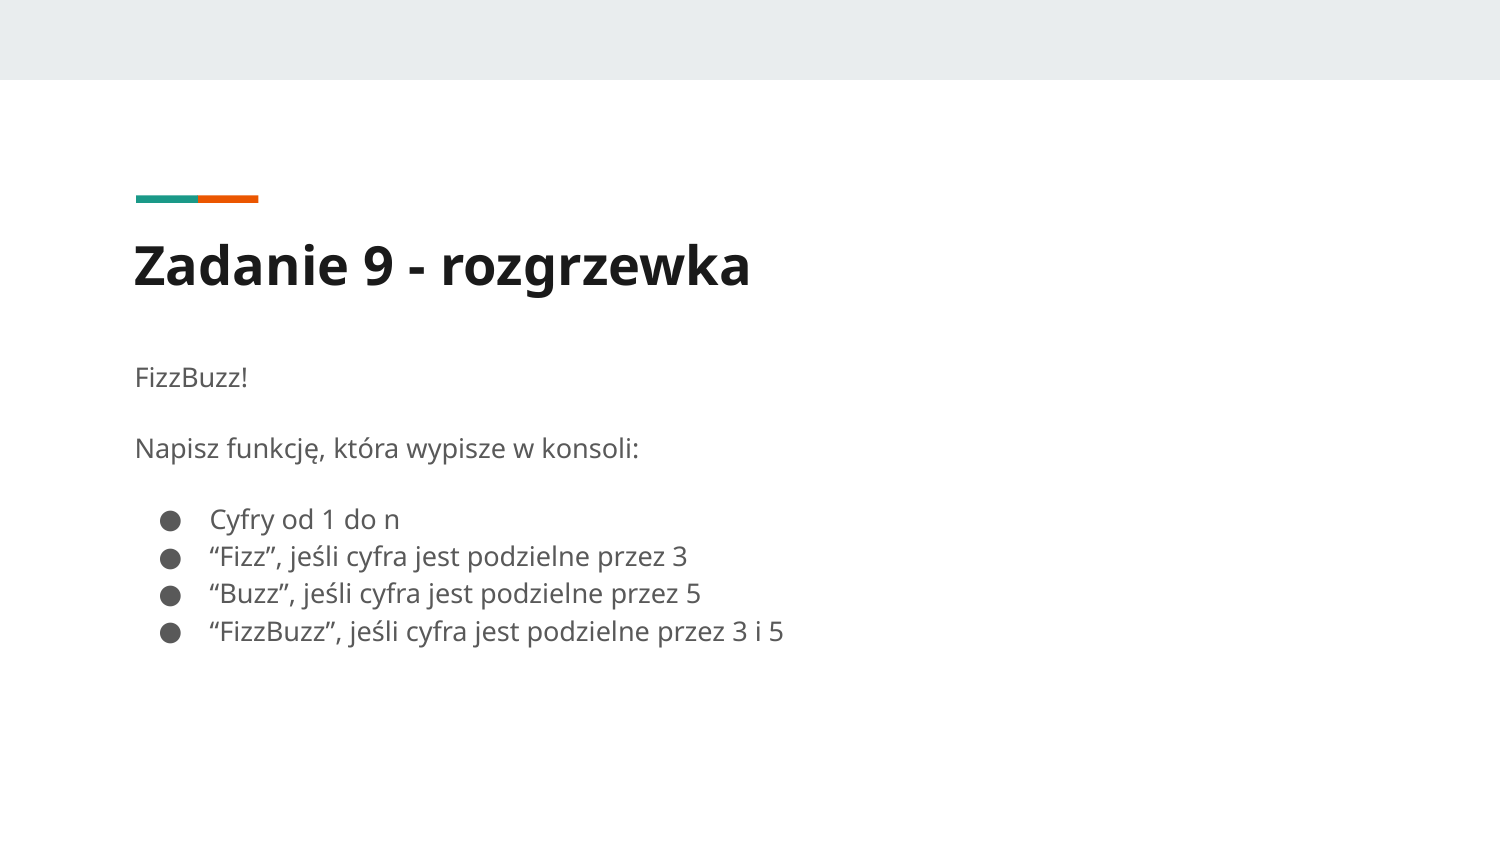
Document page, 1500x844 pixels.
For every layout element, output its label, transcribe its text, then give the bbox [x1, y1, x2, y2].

title Zadanie 9 - rozgrzewka [119, 216, 1381, 305]
list FizzBuzz! Napisz funkcję, która wypisze w konsoli: Cyfry od 1 do n “Fizz”, jeśli cyfra jest podzielne przez 3 “Buzz”, jeśli cyfra jest podzielne przez 5 “FizzBuzz”, jeśli cyfra jest podzielne przez 3 i 5 [119, 341, 1381, 712]
